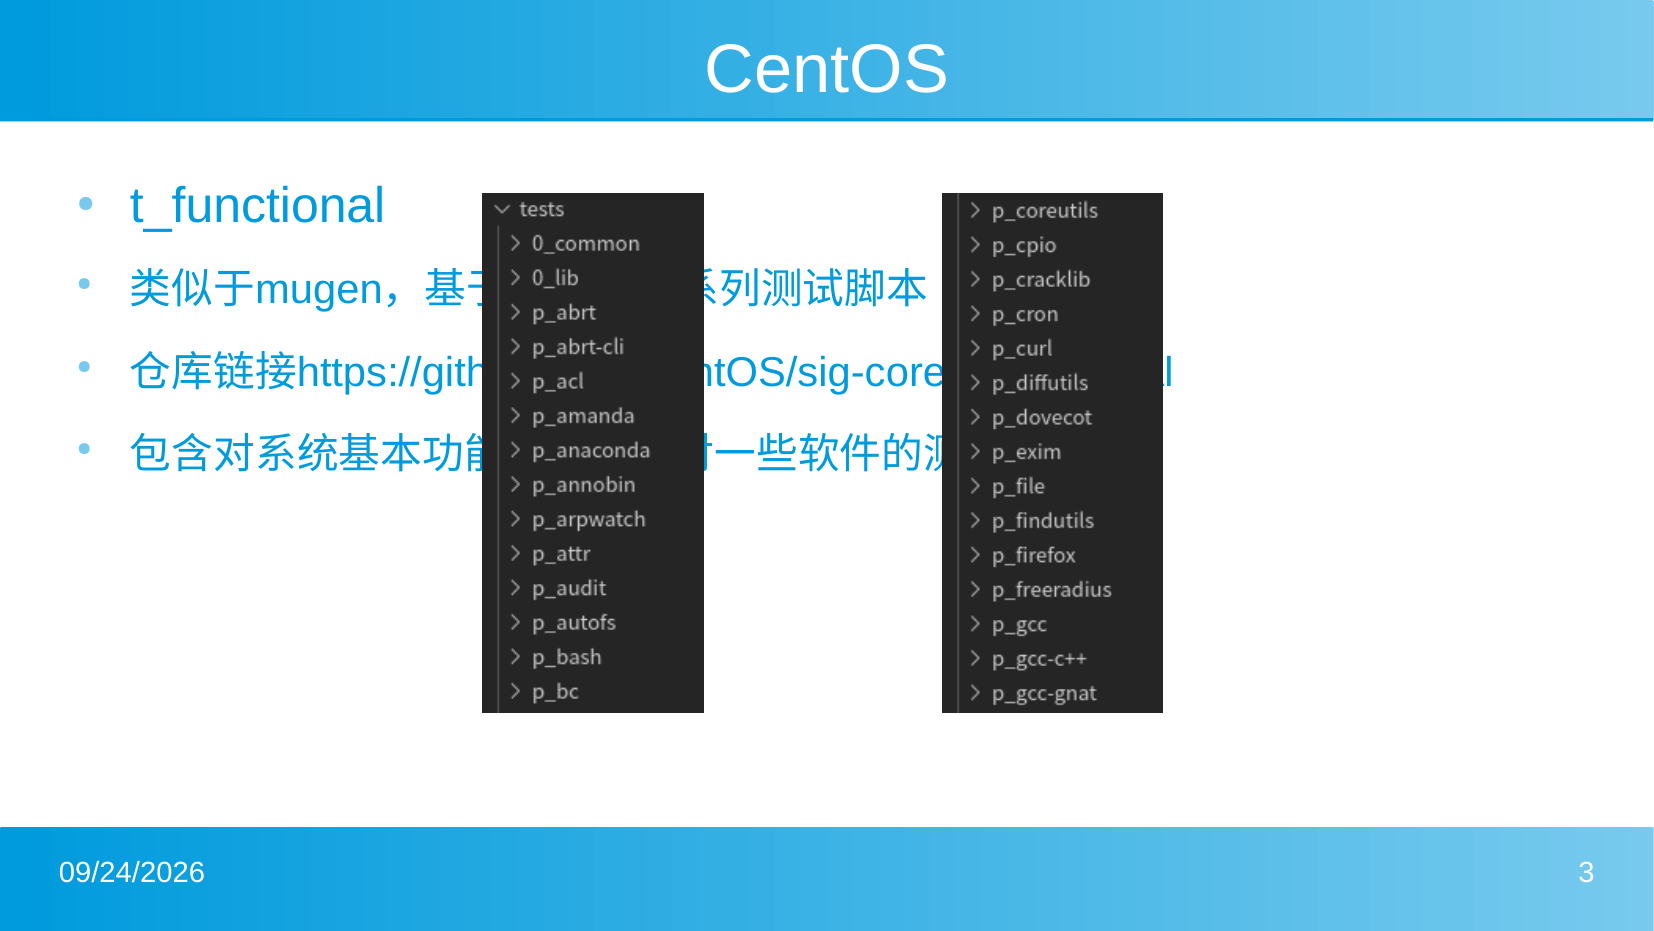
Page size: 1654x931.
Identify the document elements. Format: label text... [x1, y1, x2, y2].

picture [942, 193, 1163, 713]
title CentOS [59, 29, 1595, 108]
list t_functional 类似于mugen，基于shell的一系列测试脚本 仓库链接https://github.com/CentOS/sig-core-t_functional 包含对系统基本功能的测试和对一些软件的测试 [59, 177, 1595, 768]
picture [482, 193, 704, 713]
